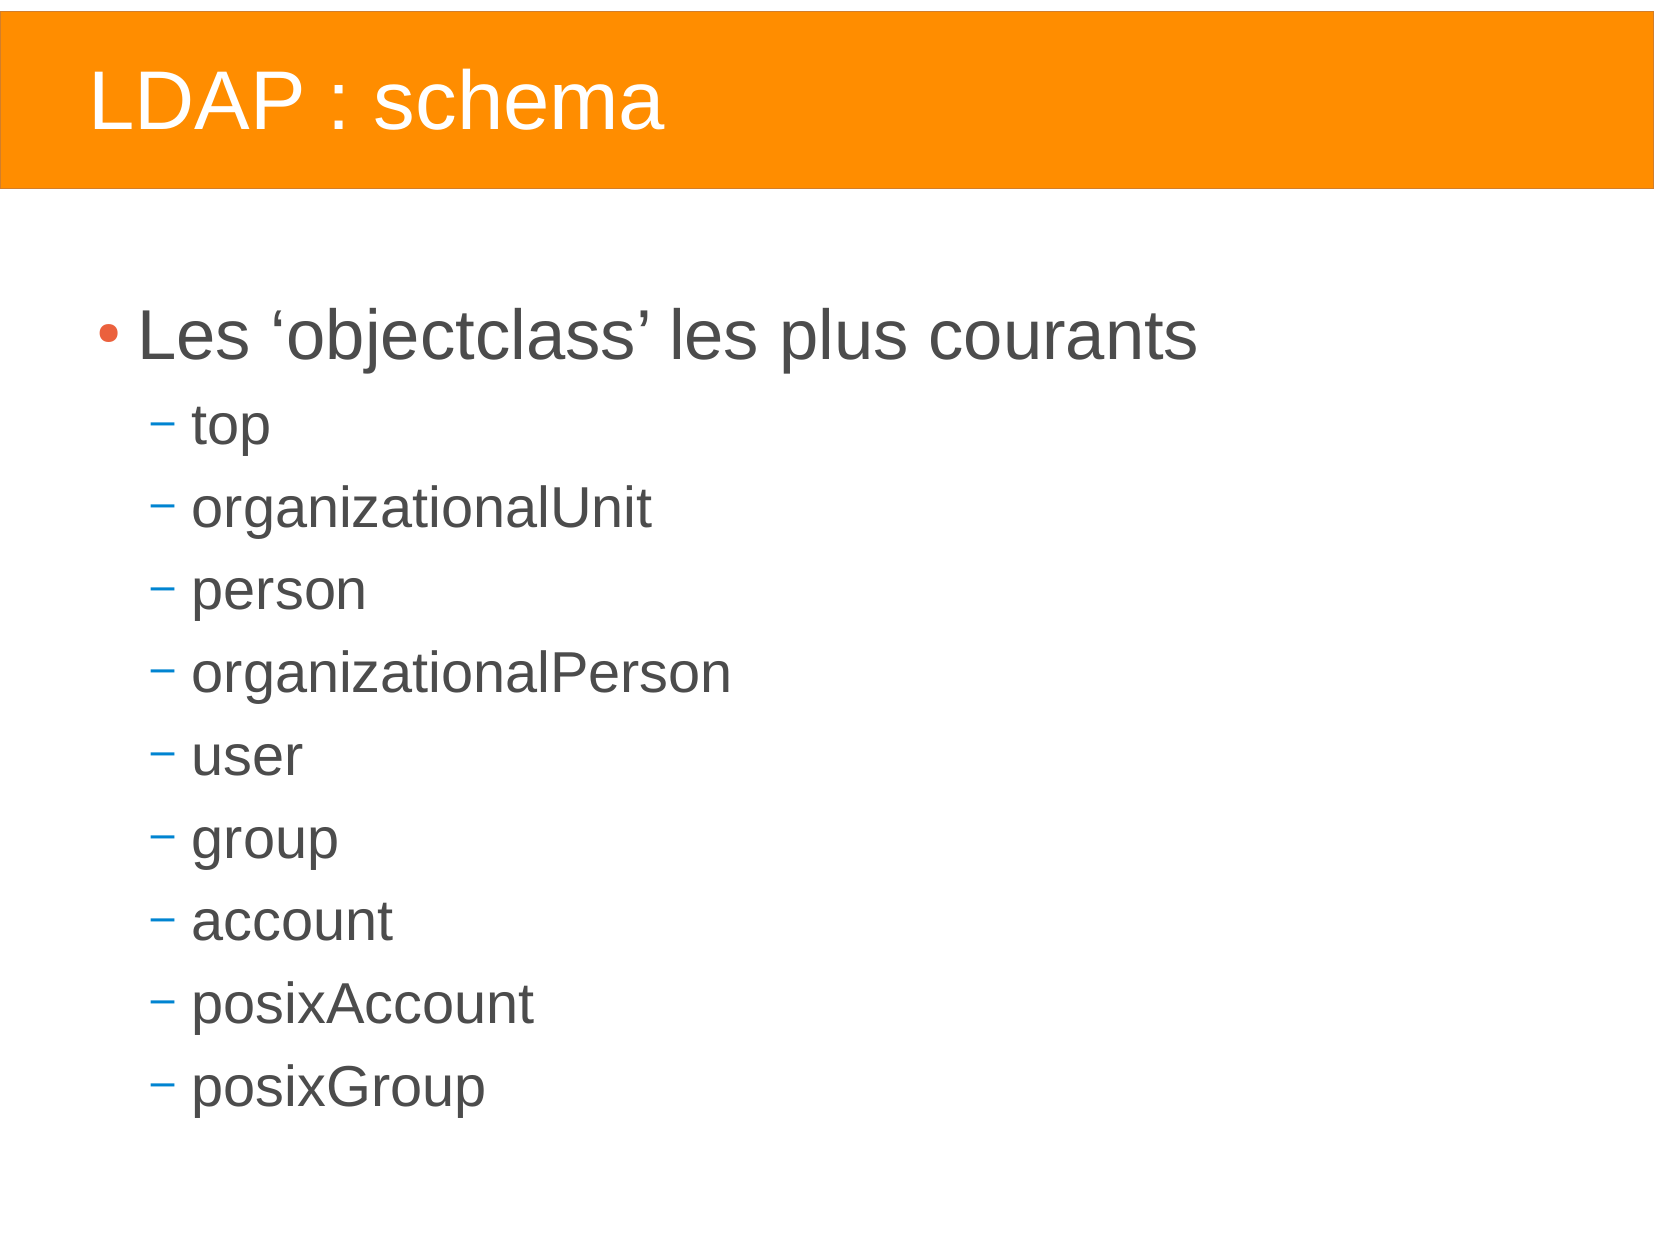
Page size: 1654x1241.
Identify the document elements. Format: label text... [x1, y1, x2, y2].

title LDAP : schema [0, 11, 1654, 189]
list Les ‘objectclass’ les plus courants top organizationalUnit person organizationalPerson user group account posixAccount posixGroup [82, 295, 1571, 1123]
